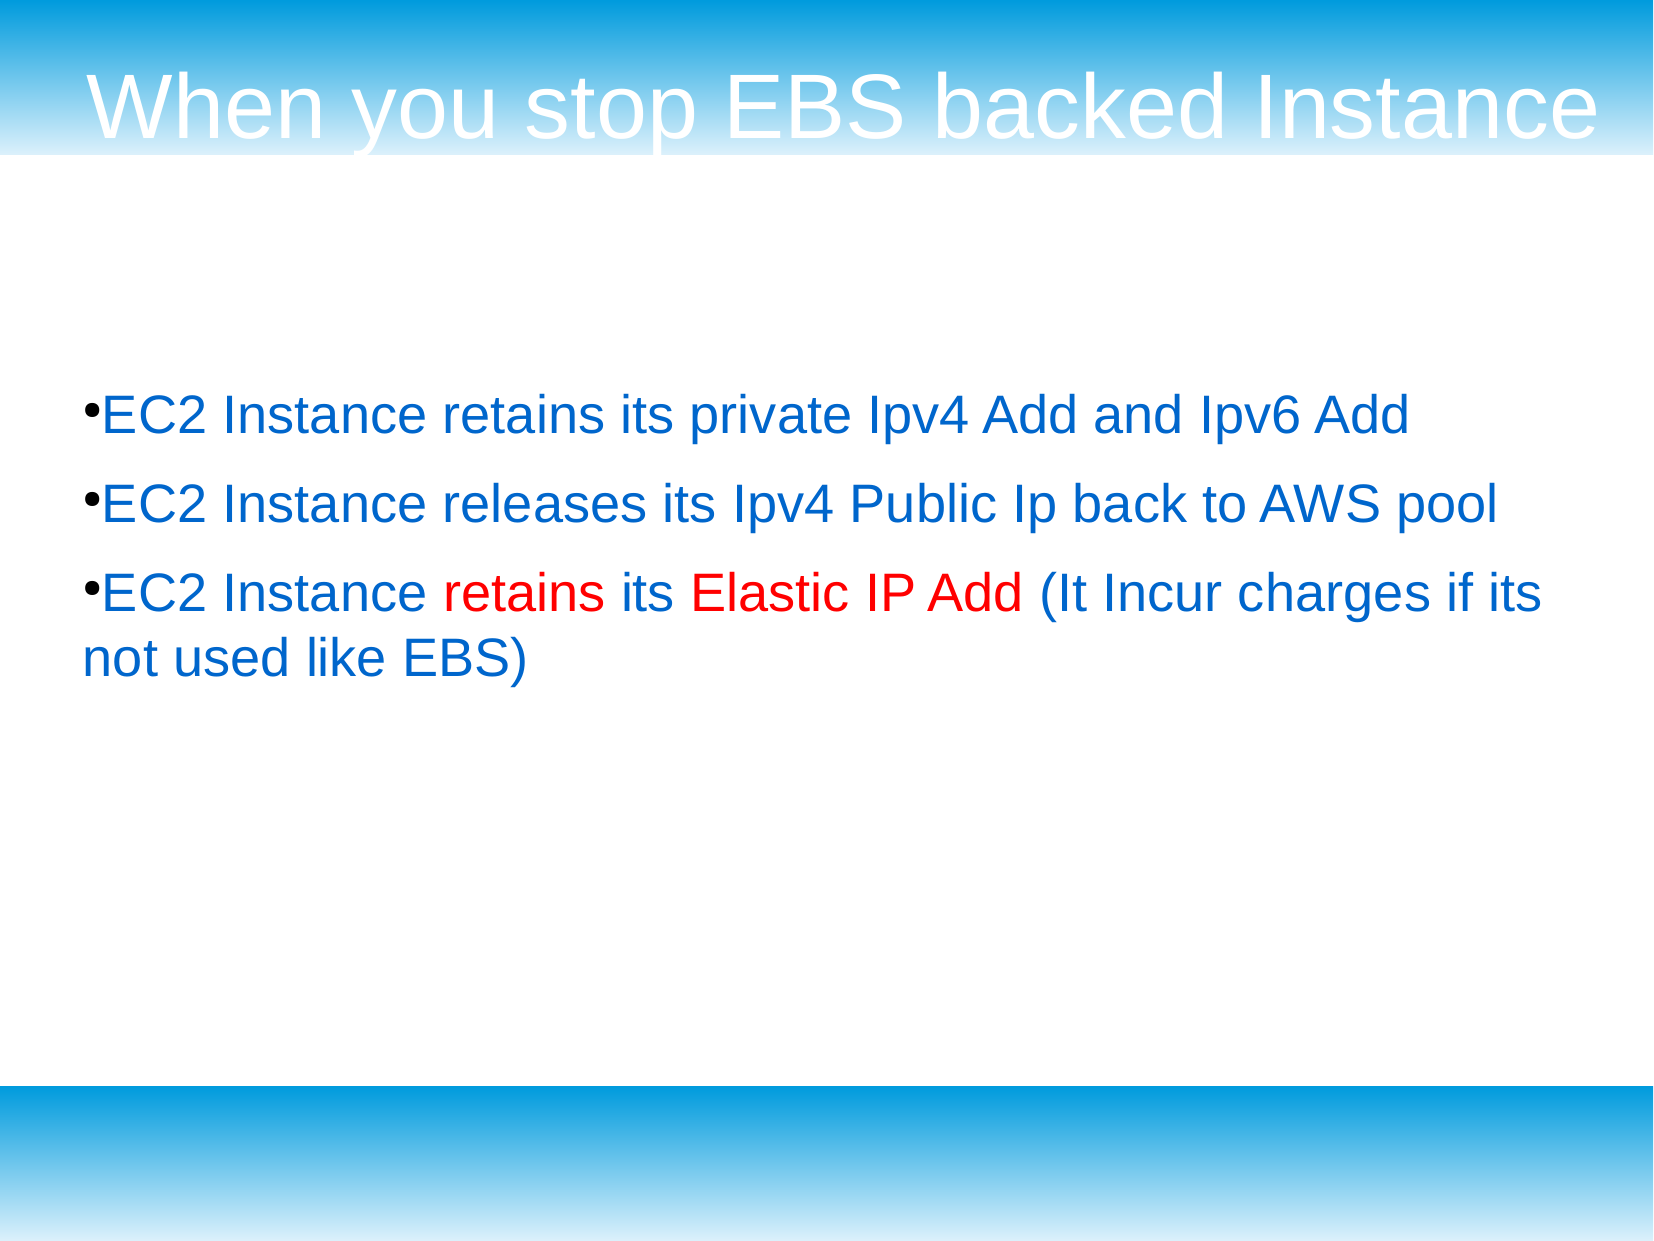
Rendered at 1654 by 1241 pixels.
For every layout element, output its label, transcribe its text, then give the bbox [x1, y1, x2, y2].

list EC2 Instance retains its private Ipv4 Add and Ipv6 Add EC2 Instance releases its Ipv4 Public Ip back to AWS pool EC2 Instance retains its Elastic IP Add (It Incur charges if its not used like EBS) [82, 290, 1571, 1010]
title When you stop EBS backed Instance [82, 0, 1607, 205]
